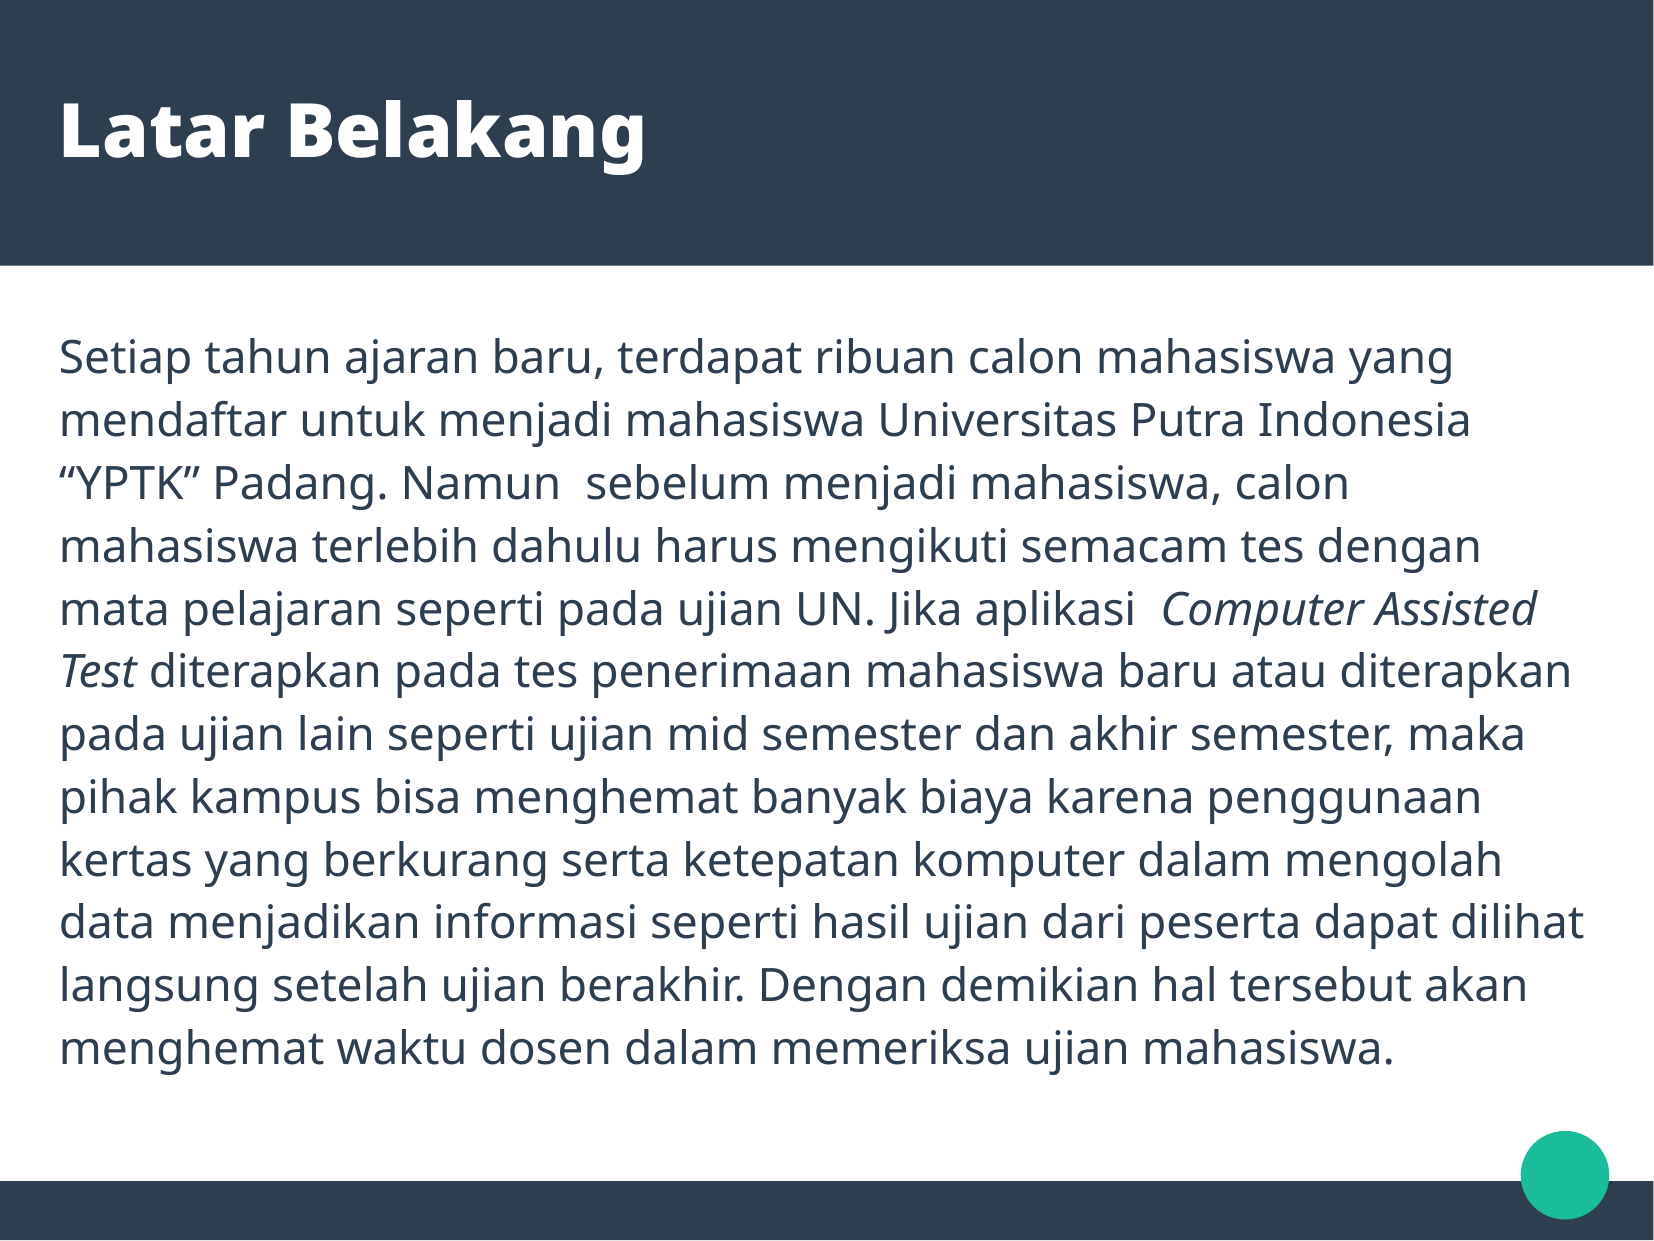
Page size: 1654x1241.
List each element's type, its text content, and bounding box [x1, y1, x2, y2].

list Setiap tahun ajaran baru, terdapat ribuan calon mahasiswa yang mendaftar untuk menjadi mahasiswa Universitas Putra Indonesia “YPTK” Padang. Namun sebelum menjadi mahasiswa, calon mahasiswa terlebih dahulu harus mengikuti semacam tes dengan mata pelajaran seperti pada ujian UN. Jika aplikasi Computer Assisted Test diterapkan pada tes penerimaan mahasiswa baru atau diterapkan pada ujian lain seperti ujian mid semester dan akhir semester, maka pihak kampus bisa menghemat banyak biaya karena penggunaan kertas yang berkurang serta ketepatan komputer dalam mengolah data menjadikan informasi seperti hasil ujian dari peserta dapat dilihat langsung setelah ujian berakhir. Dengan demikian hal tersebut akan menghemat waktu dosen dalam memeriksa ujian mahasiswa. [59, 324, 1595, 1152]
title Latar Belakang [59, 56, 1595, 200]
